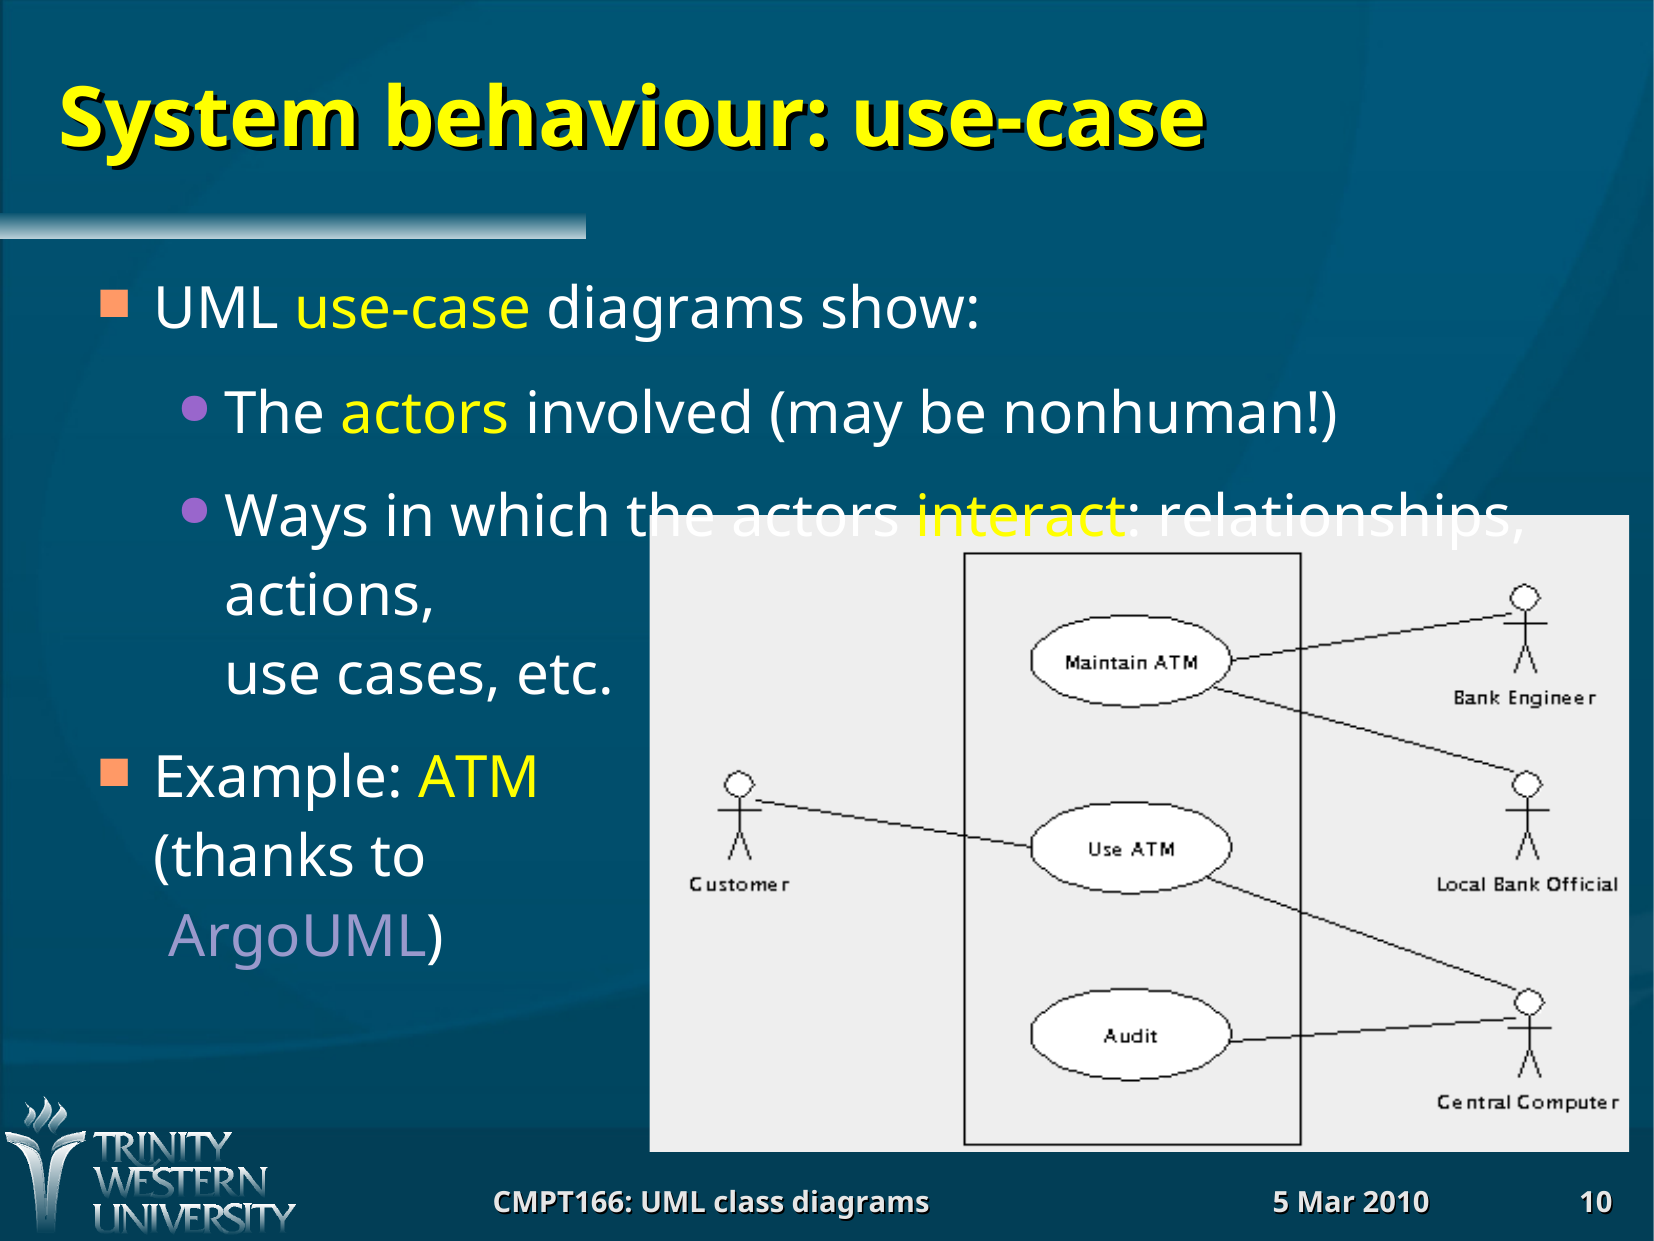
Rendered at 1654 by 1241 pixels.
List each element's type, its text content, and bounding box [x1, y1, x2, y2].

picture [650, 516, 1654, 1151]
title System behaviour: use-case [59, 19, 1548, 208]
text_box 1..* [38, 1216, 56, 1221]
picture [38, 1227, 54, 1232]
list UML use-case diagrams show: The actors involved (may be nonhuman!) Ways in which the actors interact: relationships, actions, use cases, etc. Example: ATM (thanks to ArgoUML) [82, 266, 1571, 1109]
